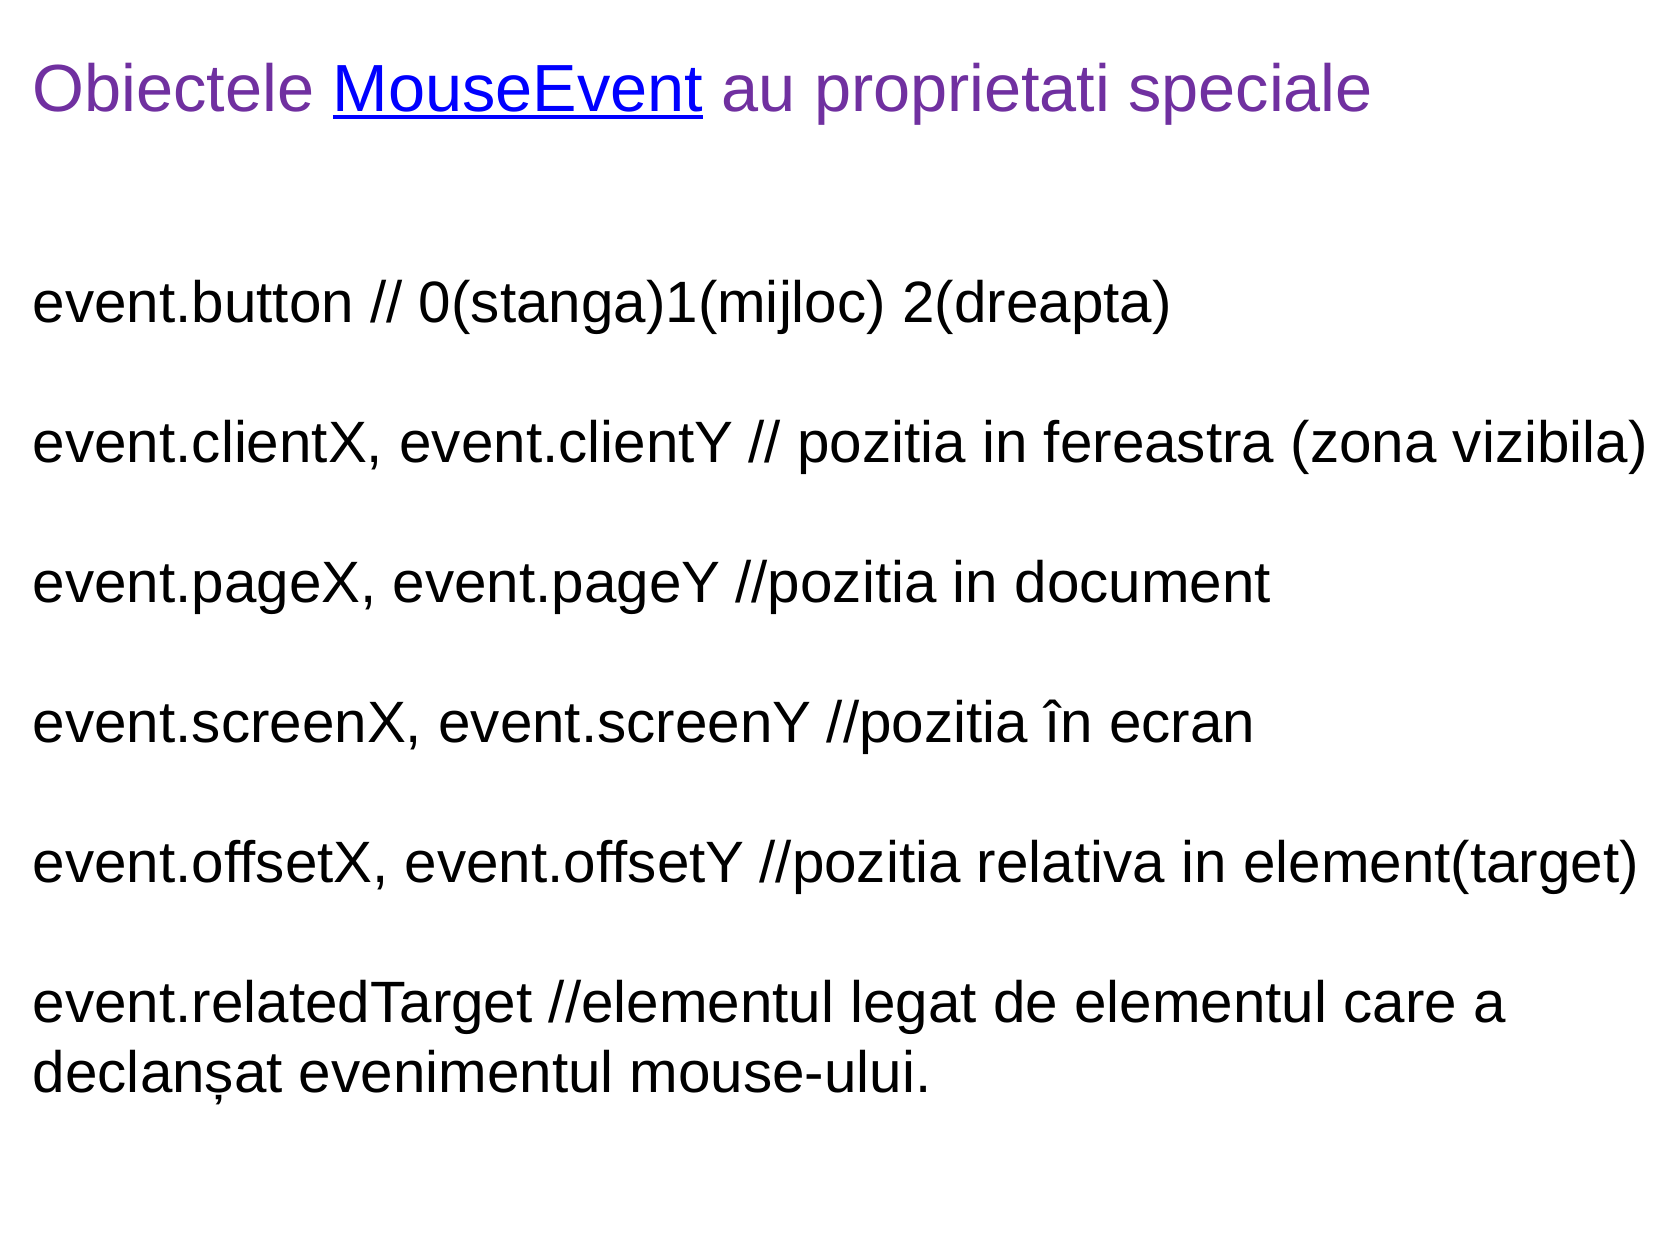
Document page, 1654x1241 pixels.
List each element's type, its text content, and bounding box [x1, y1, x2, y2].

text_box Obiectele MouseEvent au proprietati speciale event.button // 0(stanga)1(mijloc) 2(dreapta) event.clientX, event.clientY // pozitia in fereastra (zona vizibila) event.pageX, event.pageY //pozitia in document event.screenX, event.screenY //pozitia în ecran event.offsetX, event.offsetY //pozitia relativa in element(target) event.relatedTarget //elementul legat de elementul care a declanșat evenimentul mouse-ului. [18, 37, 1654, 1241]
